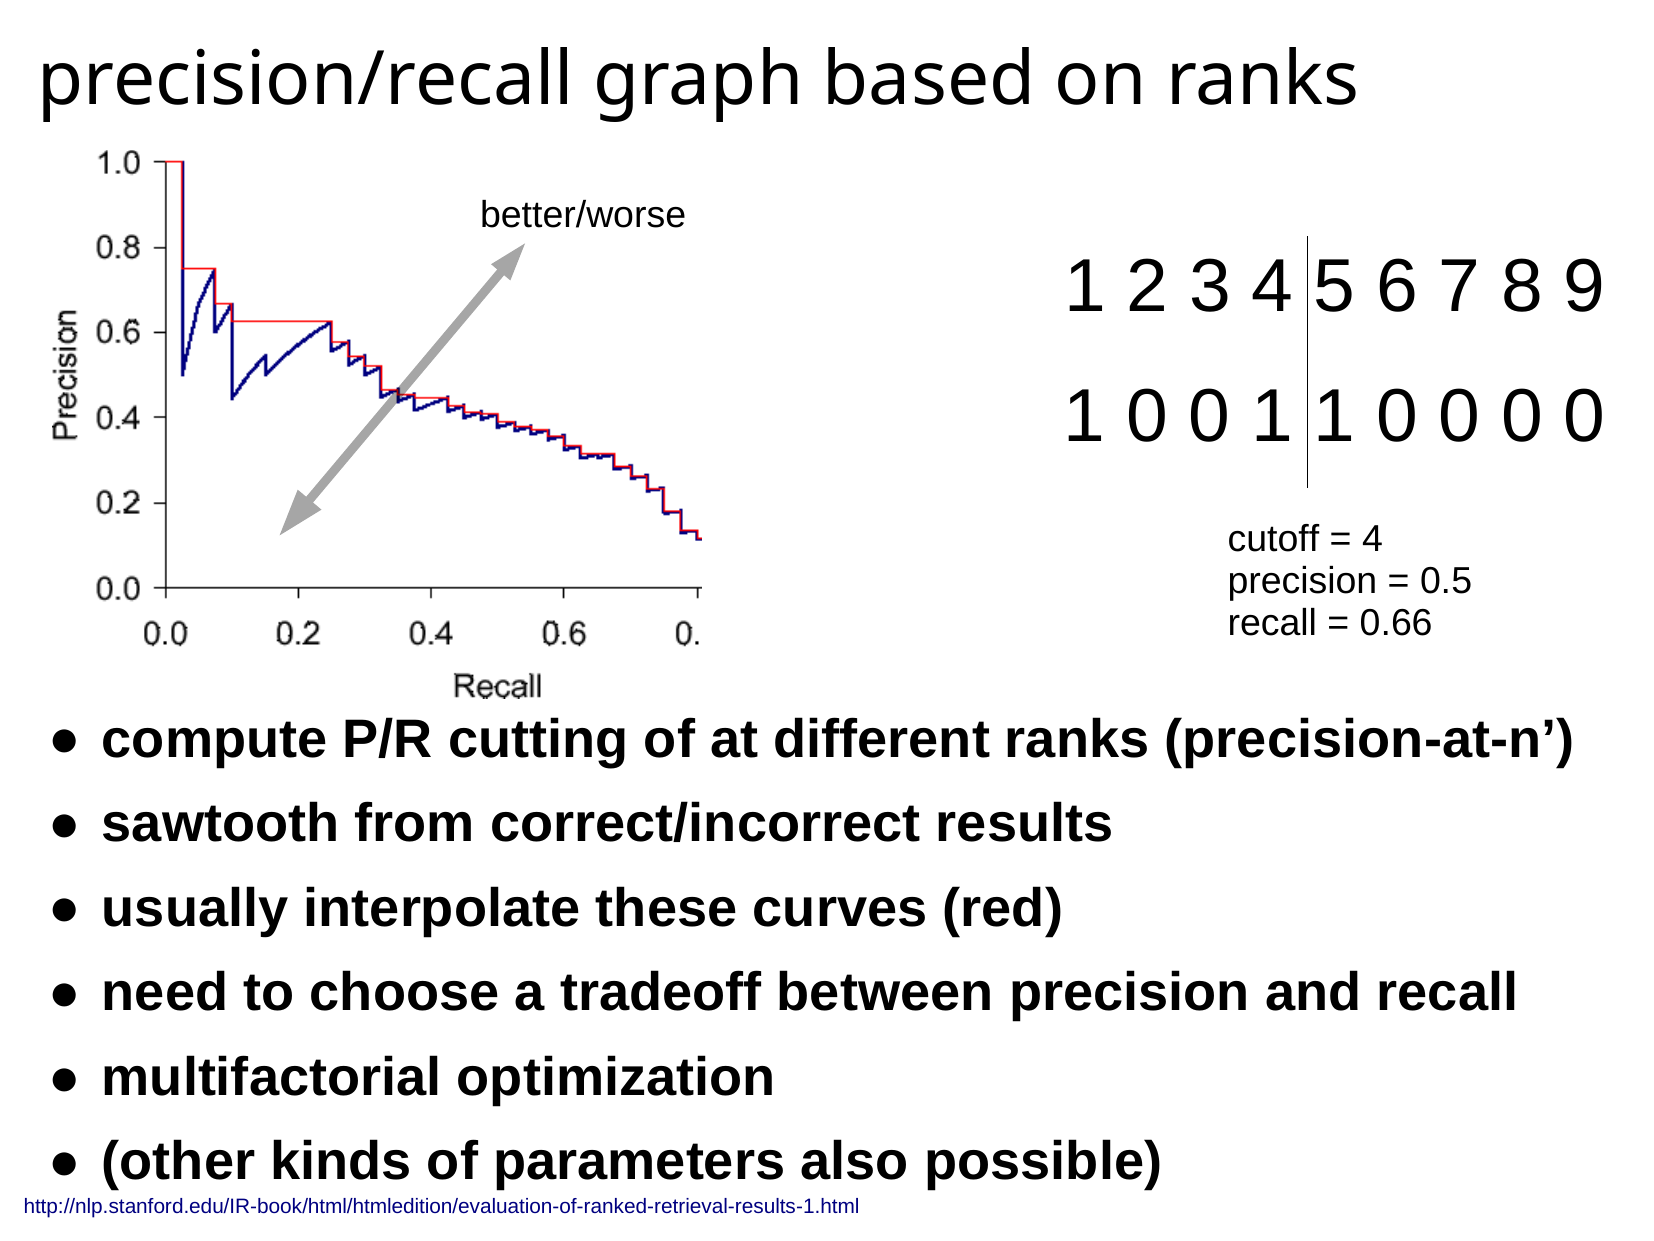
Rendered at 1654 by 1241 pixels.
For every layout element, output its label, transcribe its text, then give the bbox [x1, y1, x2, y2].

text_box cutoff = 4 precision = 0.5 recall = 0.66 [1212, 509, 1488, 651]
text_box better/worse [465, 186, 702, 244]
text_box 1 2 3 4 5 6 7 8 9 [1308, 236, 1621, 336]
text_box 1 2 3 4 5 6 7 8 9 [1049, 236, 1307, 336]
title precision/recall graph based on ranks [37, 0, 1613, 151]
text_box 1 0 0 1 1 0 0 0 0 [1308, 366, 1642, 465]
picture [52, 150, 702, 666]
text_box 1 0 0 1 1 0 0 0 0 [1049, 366, 1307, 465]
list compute P/R cutting of at different ranks (precision-at-n’) sawtooth from correct/incorrect results usually interpolate these curves (red) need to choose a tradeoff between precision and recall multifactorial optimization (other kinds of parameters also possible) [30, 666, 1654, 1233]
